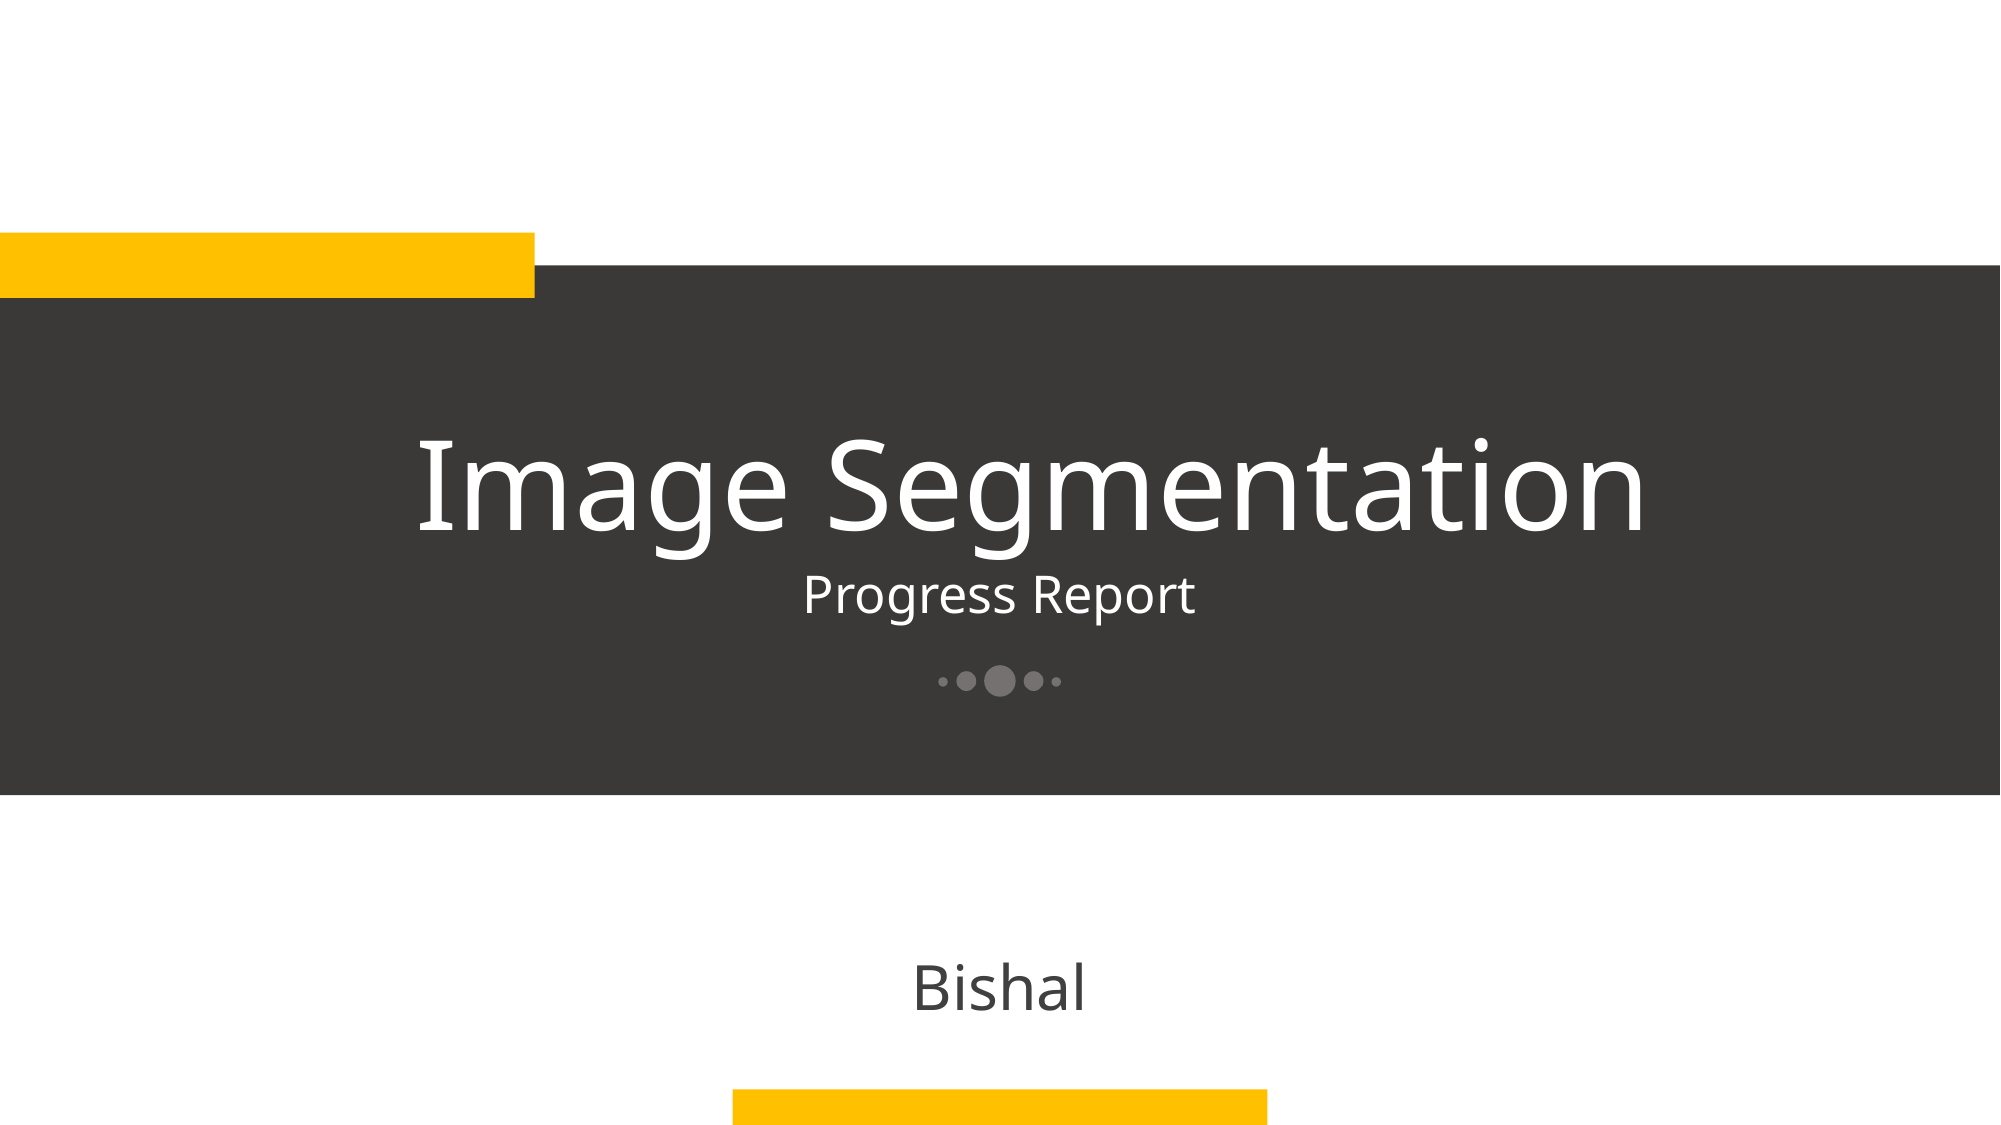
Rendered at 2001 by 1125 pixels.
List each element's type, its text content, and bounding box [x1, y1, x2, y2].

text_box Image Segmentation [981, 471, 1018, 522]
text_box Progress Report [788, 554, 1212, 632]
text_box Image Segmentation [400, 398, 1667, 563]
text_box Bishal [896, 940, 1104, 1030]
text_box [0, 232, 2000, 796]
text_box [732, 1089, 1268, 1125]
